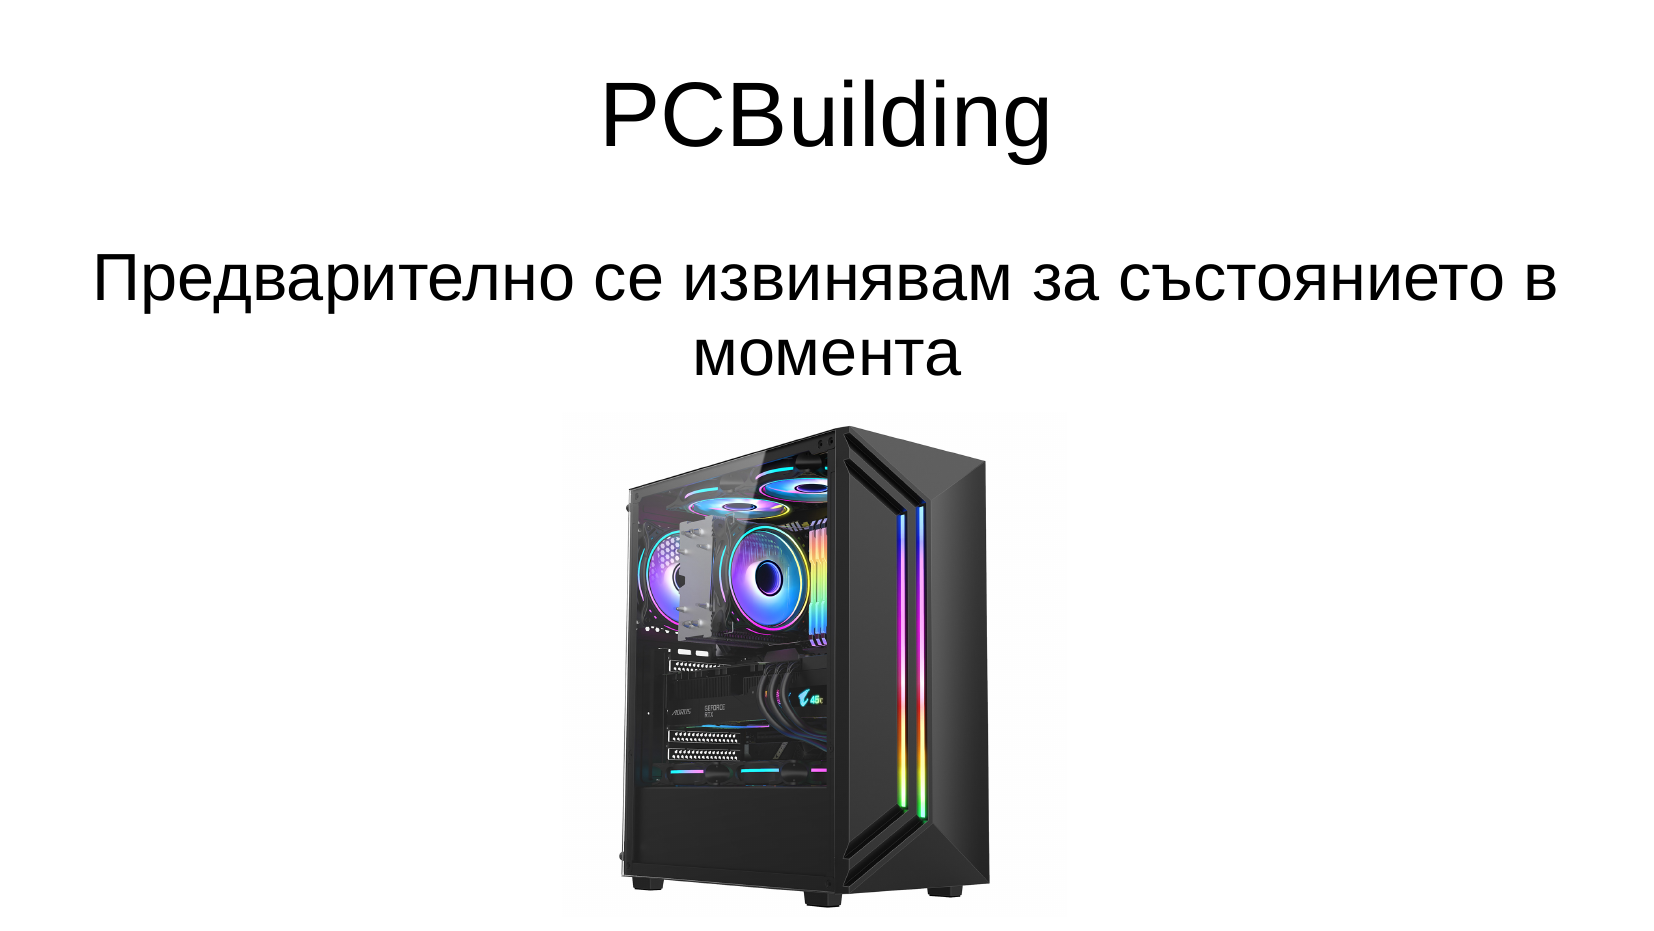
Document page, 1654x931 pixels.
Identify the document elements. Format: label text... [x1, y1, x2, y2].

title PCBuilding [82, 37, 1571, 193]
picture [562, 412, 1067, 917]
subtitle Предварително се извинявам за състоянието в момента [82, 217, 1571, 413]
